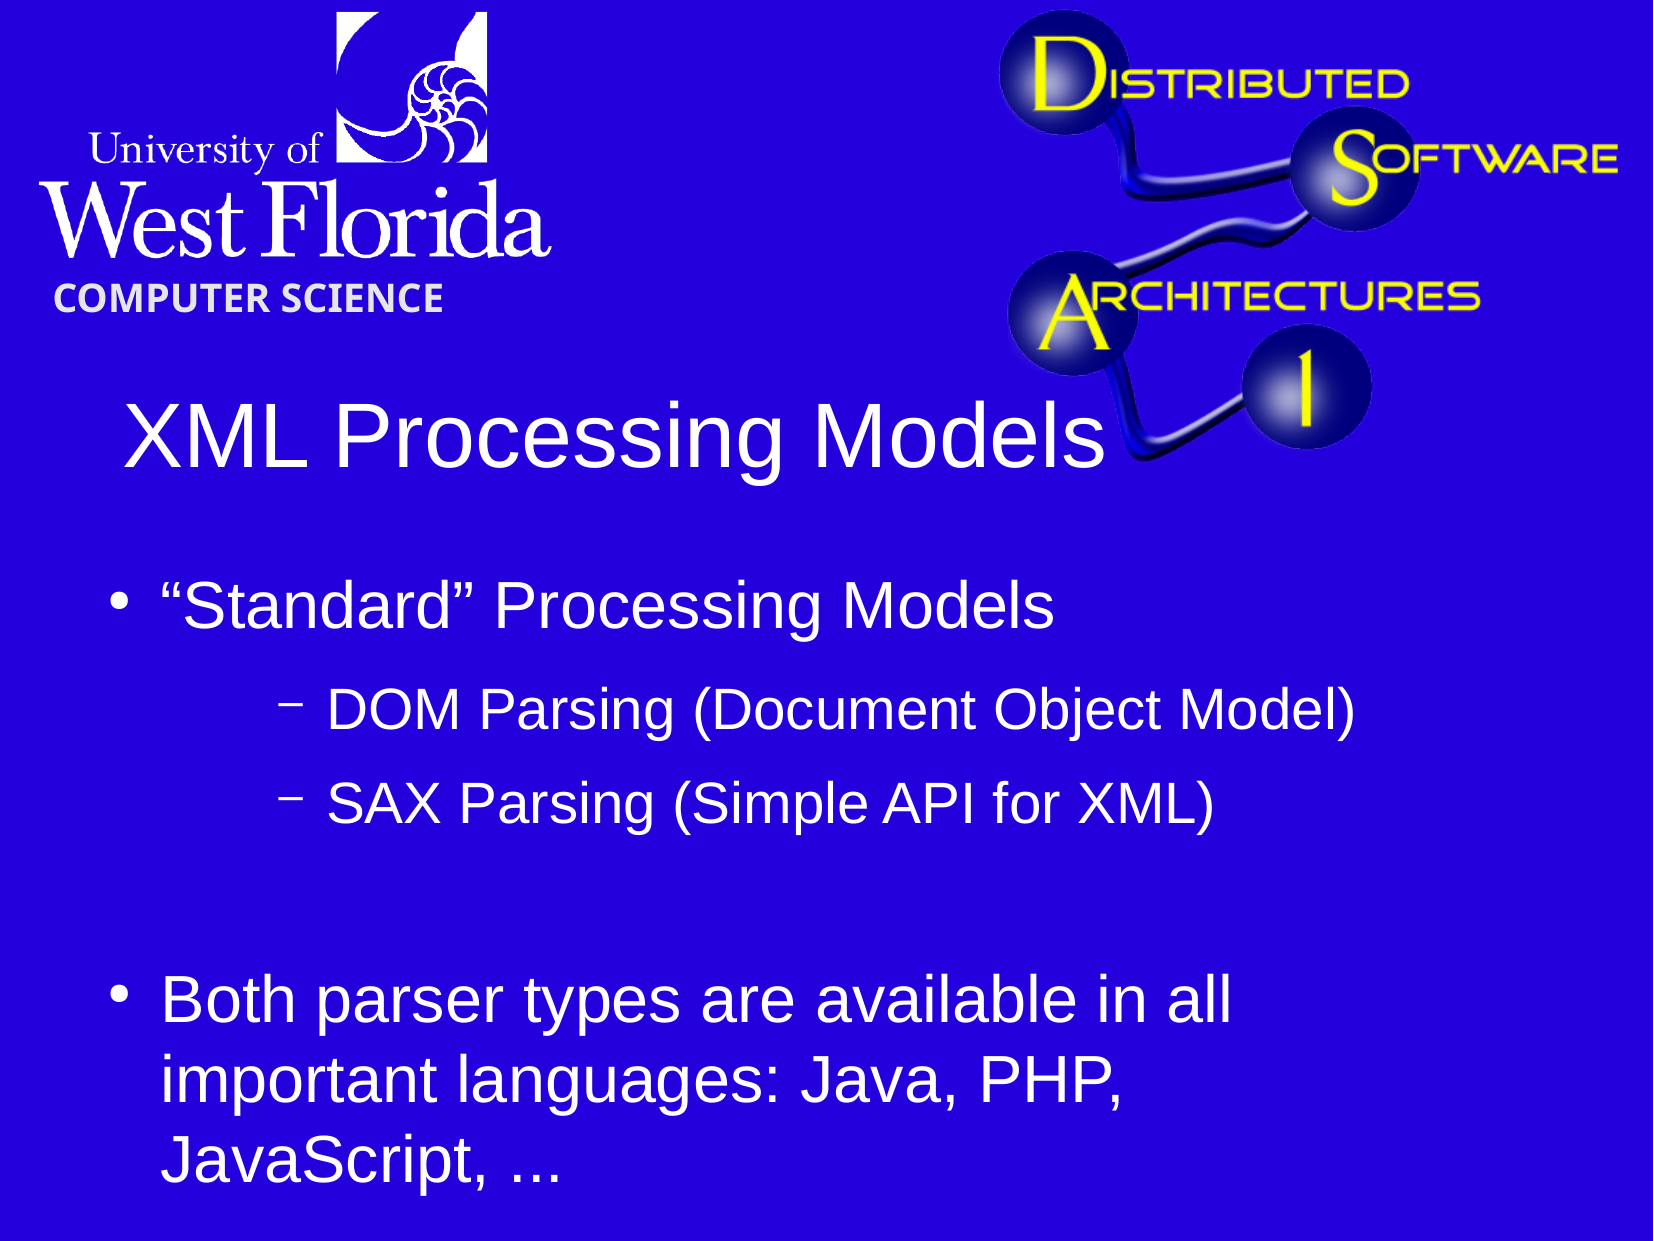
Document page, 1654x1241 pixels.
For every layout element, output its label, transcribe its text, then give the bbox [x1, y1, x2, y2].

text_box COMPUTER SCIENCE [37, 262, 563, 334]
list “Standard” Processing Models DOM Parsing (Document Object Model) SAX Parsing (Simple API for XML) Both parser types are available in all important languages: Java, PHP, JavaScript, ... [75, 554, 1426, 1241]
picture [910, 0, 1653, 506]
title XML Processing Models [75, 337, 1426, 526]
picture [37, 0, 559, 262]
